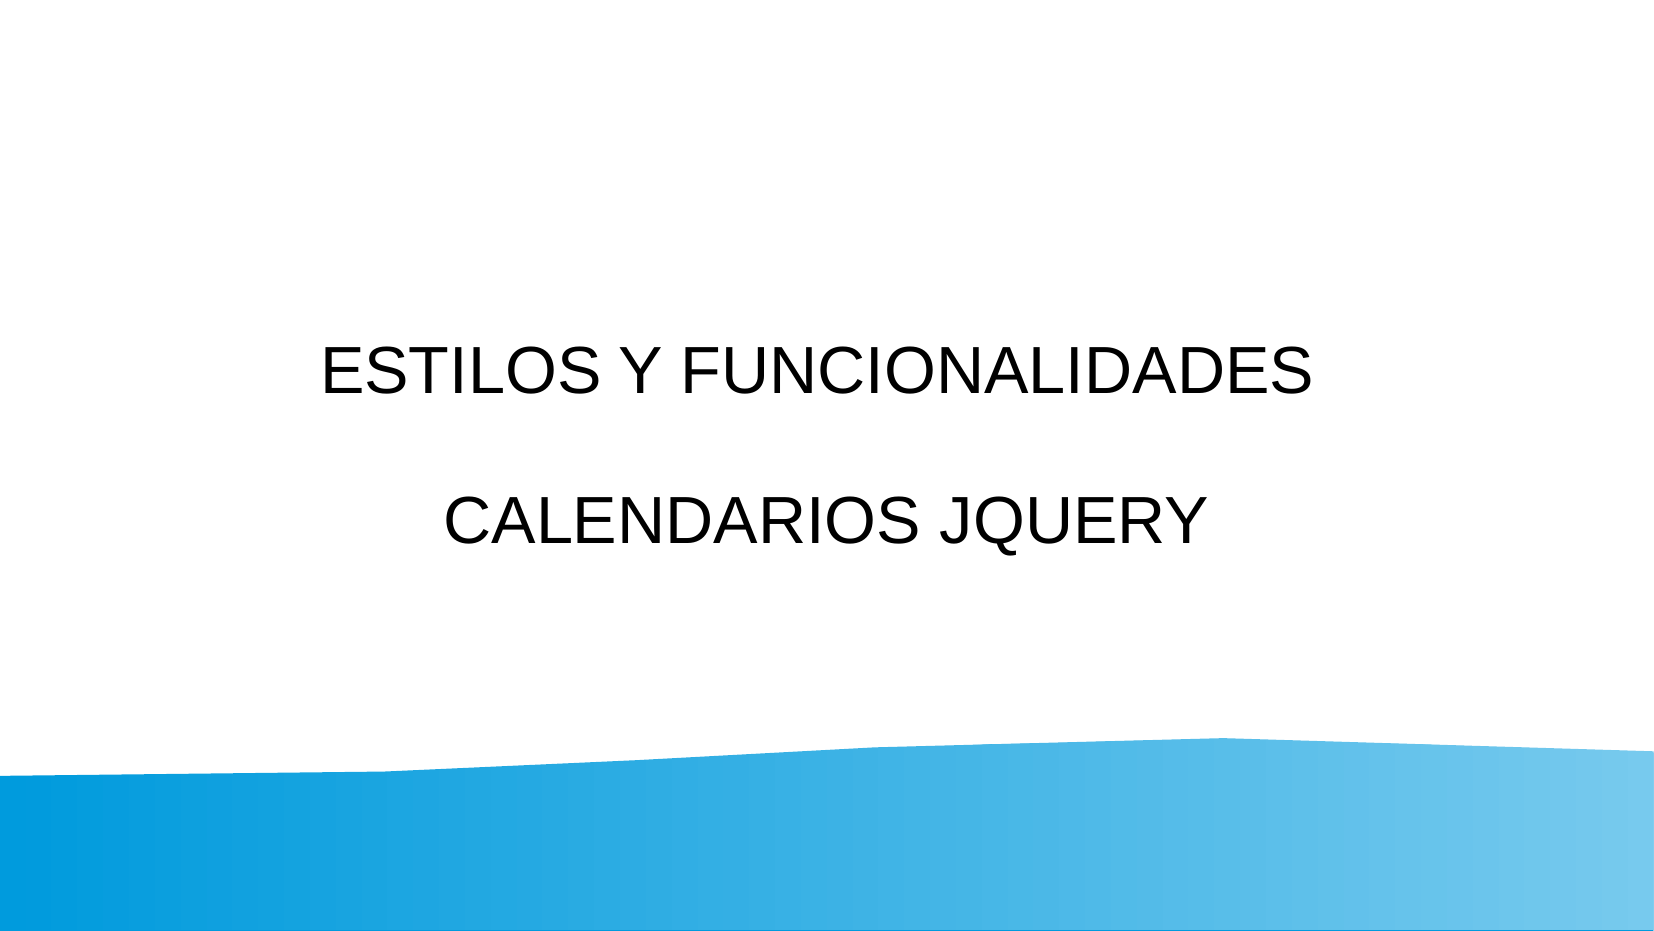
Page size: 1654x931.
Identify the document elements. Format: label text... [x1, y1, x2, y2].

subtitle ESTILOS Y FUNCIONALIDADES CALENDARIOS JQUERY [88, 34, 1565, 857]
